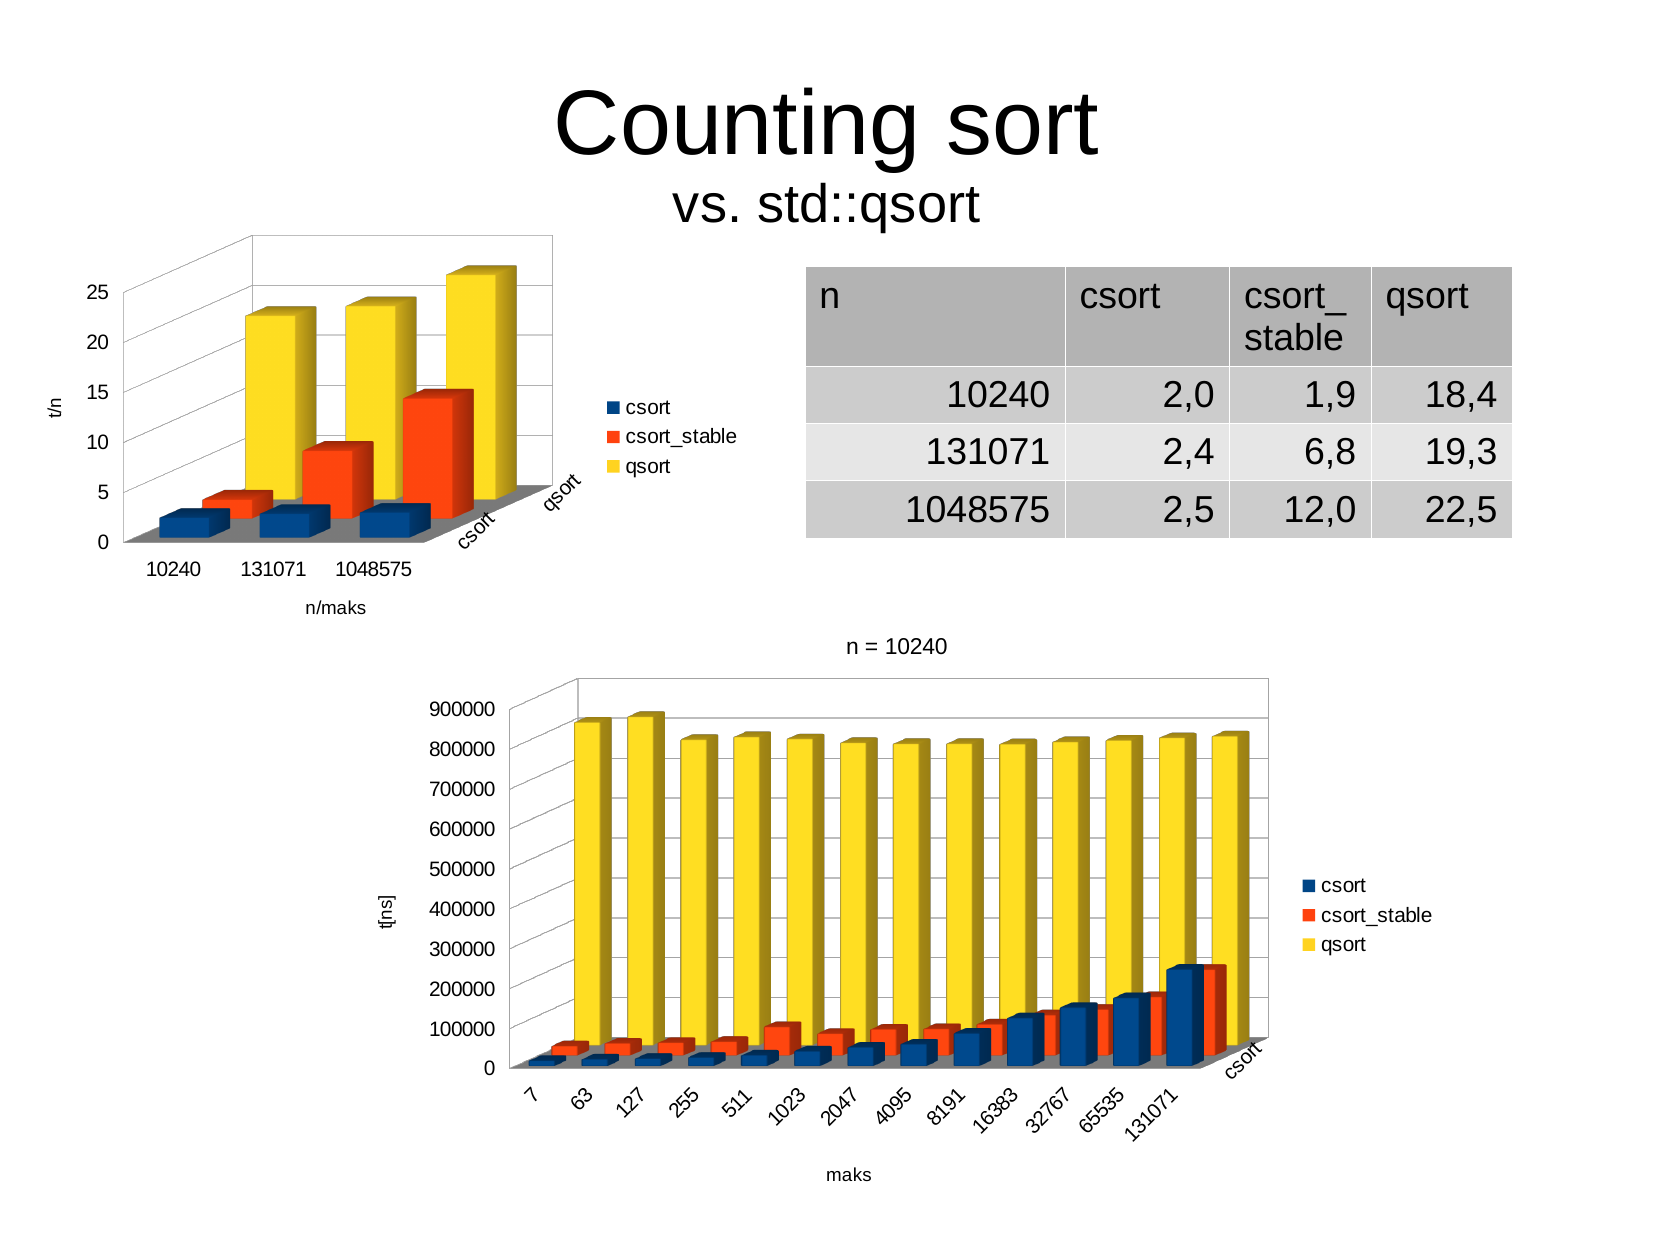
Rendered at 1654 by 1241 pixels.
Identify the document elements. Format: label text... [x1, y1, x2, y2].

table_header n [806, 267, 1065, 366]
table_cell 1048575 [806, 481, 1065, 538]
table_cell 22,5 [1372, 481, 1512, 538]
title Counting sort vs. std::qsort [82, 49, 1571, 257]
table_cell 19,3 [1372, 424, 1512, 480]
table_header csort [1066, 267, 1229, 366]
table_cell 18,4 [1372, 367, 1512, 423]
table_cell 1,9 [1230, 367, 1371, 423]
table_cell 10240 [806, 367, 1065, 423]
table_header qsort [1372, 267, 1512, 366]
table_cell 2,0 [1066, 367, 1229, 423]
table_cell 2,4 [1066, 424, 1229, 480]
table_cell 131071 [806, 424, 1065, 480]
chart [11, 224, 1452, 1217]
table_cell 12,0 [1230, 481, 1371, 538]
table_cell 2,5 [1066, 481, 1229, 538]
table_cell 6,8 [1230, 424, 1371, 480]
table_header csort_stable [1230, 267, 1371, 366]
